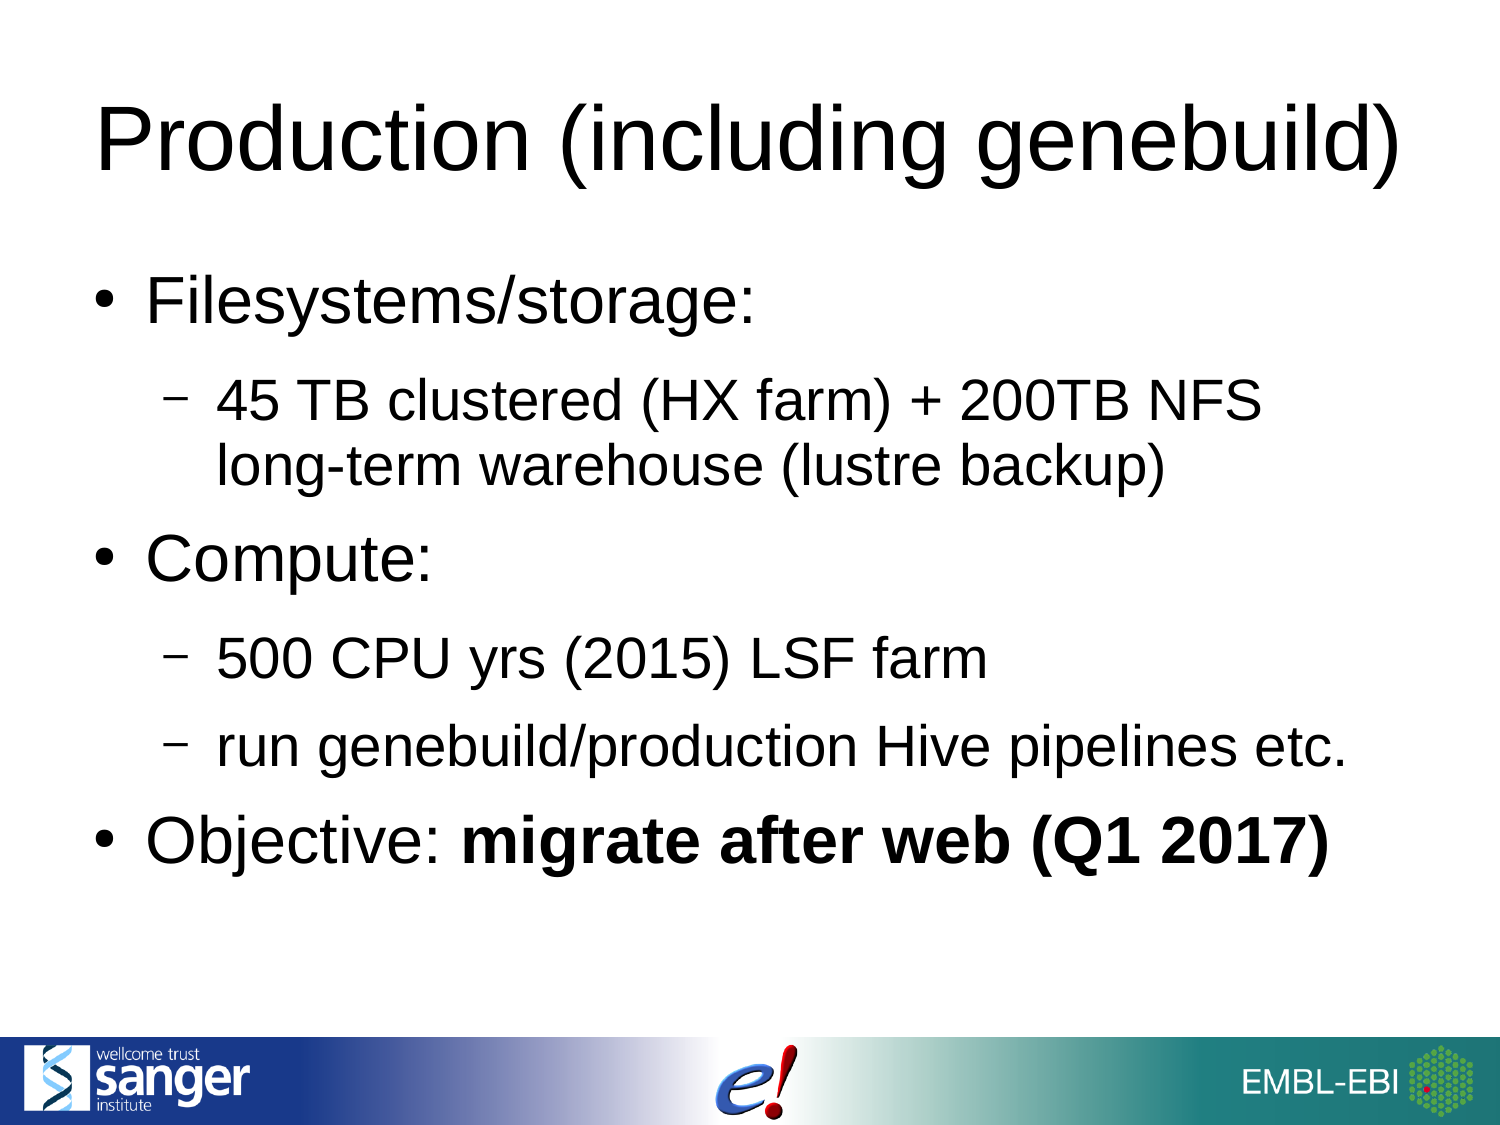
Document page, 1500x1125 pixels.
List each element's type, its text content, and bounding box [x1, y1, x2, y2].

picture [0, 1037, 1500, 1125]
title Production (including genebuild) [75, 44, 1425, 233]
list Filesystems/storage: 45 TB clustered (HX farm) + 200TB NFS long-term warehouse (lustre backup) Compute: 500 CPU yrs (2015) LSF farm run genebuild/production Hive pipelines etc. Objective: migrate after web (Q1 2017) [75, 263, 1395, 916]
